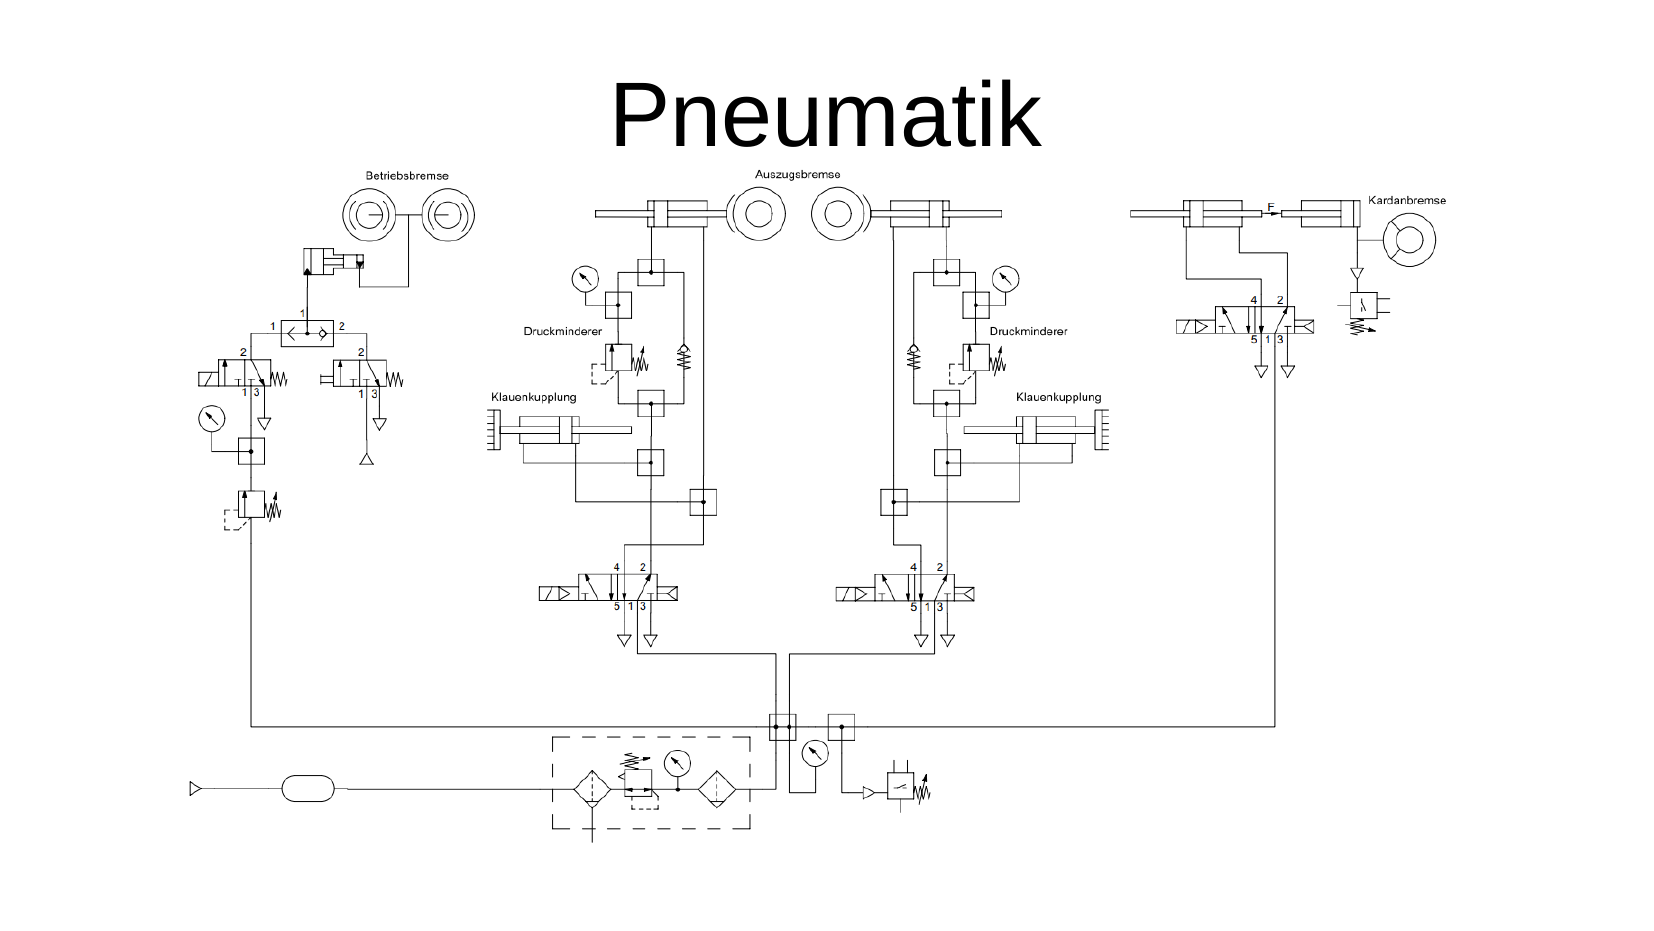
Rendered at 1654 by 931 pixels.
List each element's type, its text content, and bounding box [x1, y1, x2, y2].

title Pneumatik [82, 37, 1571, 193]
picture [151, 193, 1456, 856]
